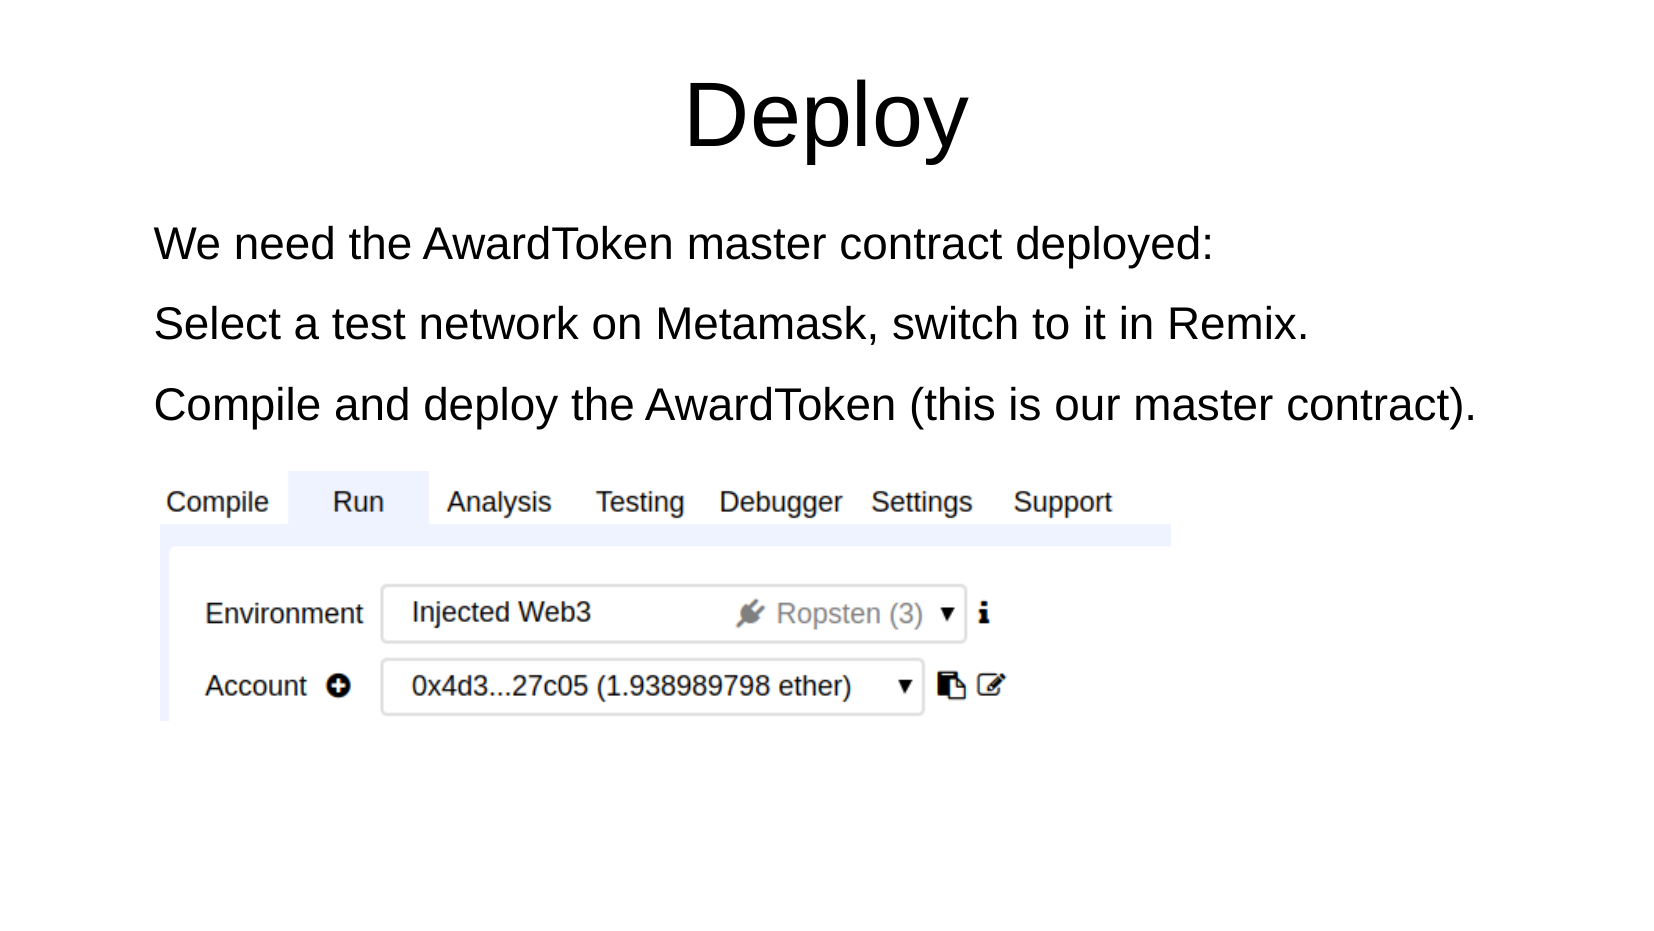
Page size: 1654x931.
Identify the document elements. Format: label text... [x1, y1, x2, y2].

title Deploy [82, 37, 1571, 193]
picture [160, 471, 1171, 721]
list We need the AwardToken master contract deployed: Select a test network on Metamask, switch to it in Remix. Compile and deploy the AwardToken (this is our master contract). [82, 217, 1571, 758]
